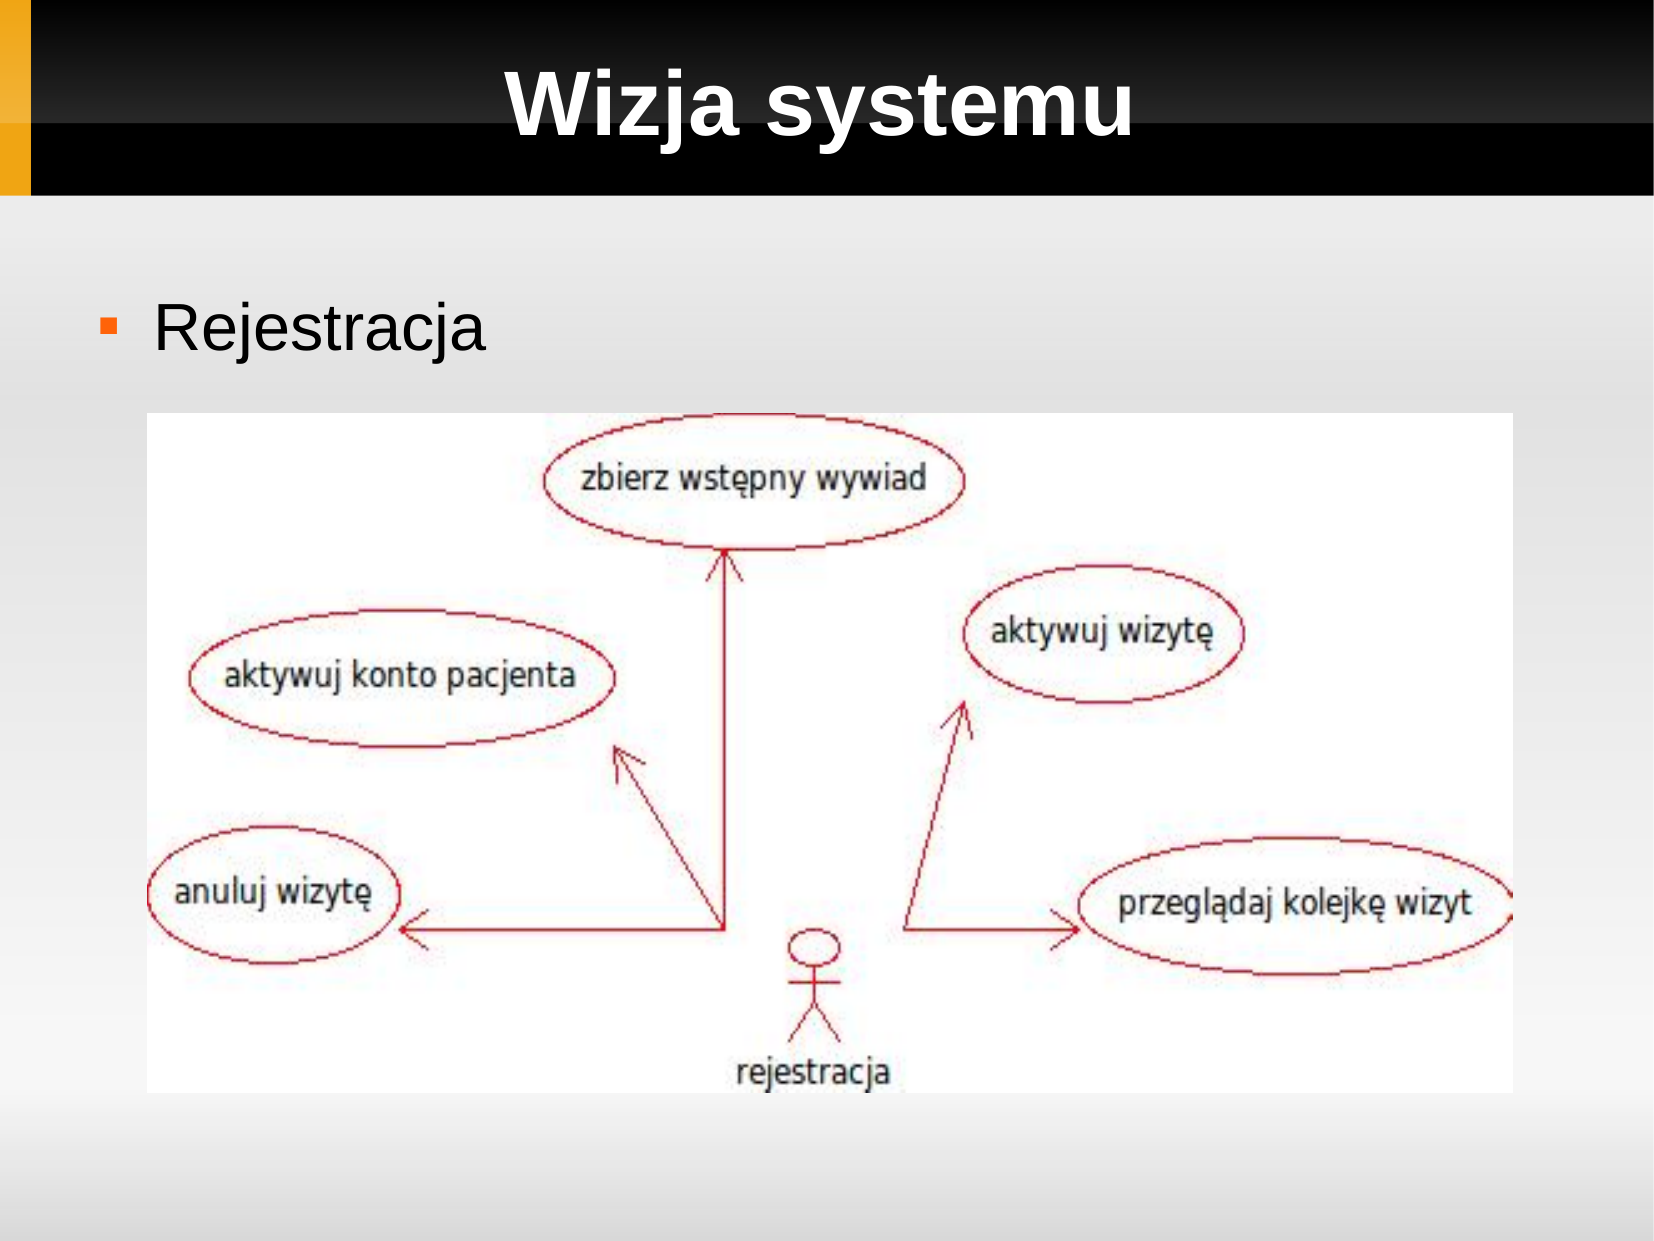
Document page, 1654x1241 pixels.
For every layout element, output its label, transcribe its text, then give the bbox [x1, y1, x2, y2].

list Rejestracja [82, 290, 809, 1094]
title Wizja systemu [76, 7, 1565, 200]
picture [0, 0, 1654, 1241]
